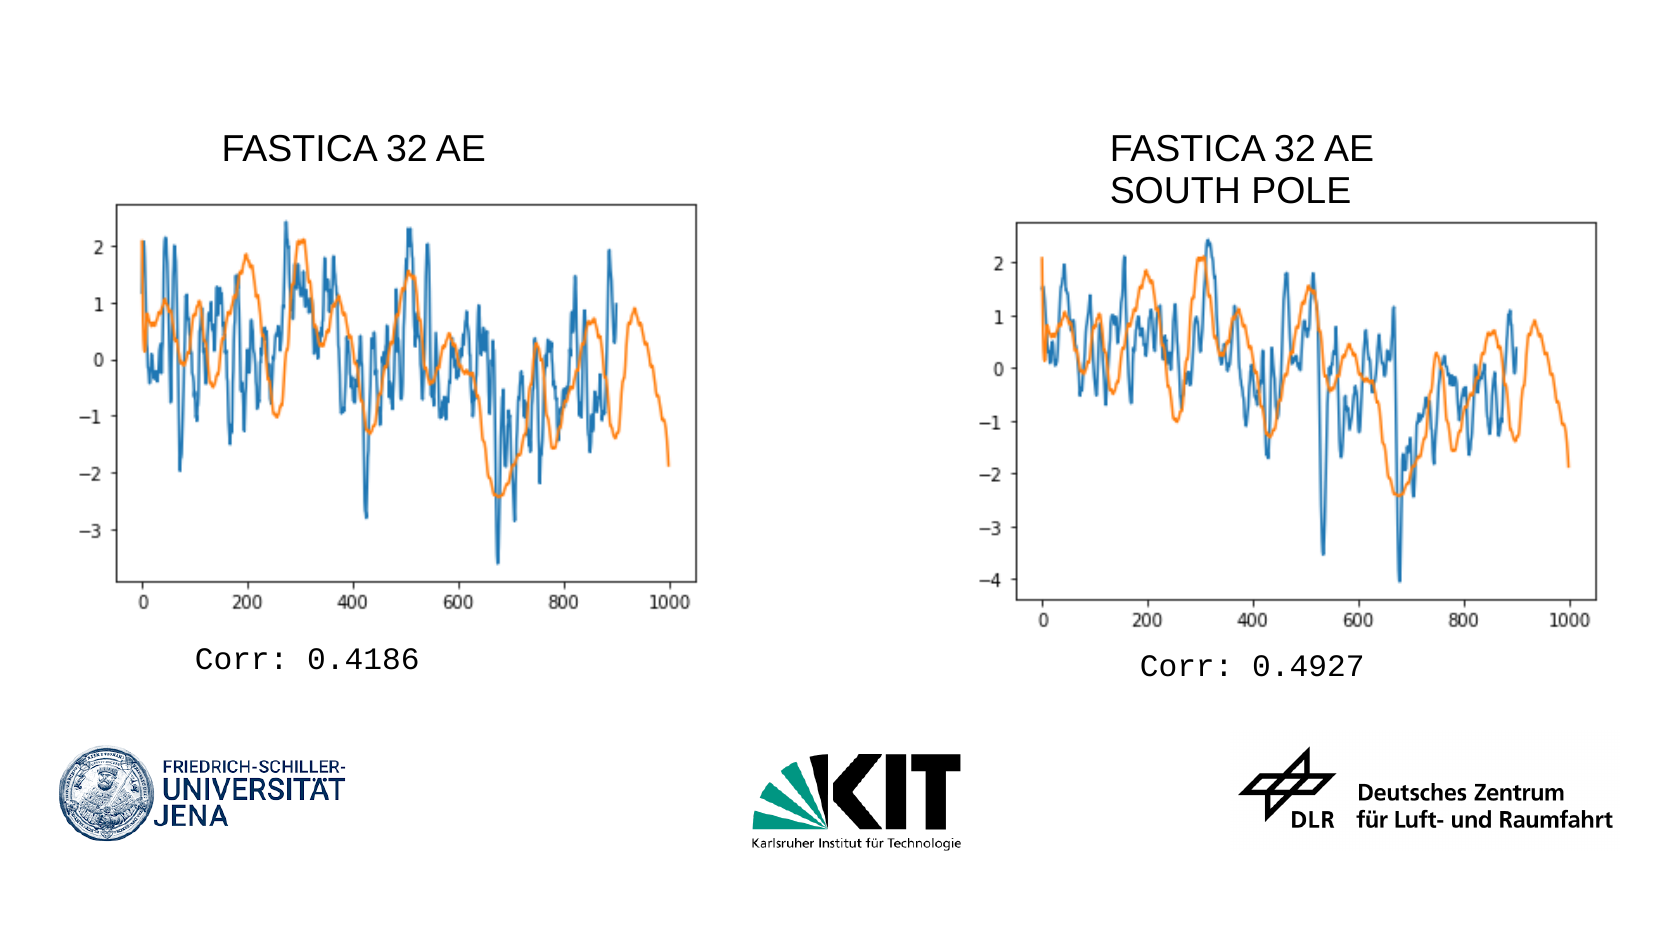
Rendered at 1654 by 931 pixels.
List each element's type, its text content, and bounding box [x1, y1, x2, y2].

text_box Corr: 0.4186 [180, 636, 586, 699]
picture [66, 194, 706, 623]
picture [966, 212, 1606, 641]
picture [1230, 730, 1621, 851]
picture [45, 730, 358, 856]
text_box FASTICA 32 AE [206, 120, 511, 177]
text_box FASTICA 32 AE SOUTH POLE [1095, 120, 1399, 212]
text_box Corr: 0.4927 [1125, 643, 1531, 706]
picture [750, 754, 961, 851]
